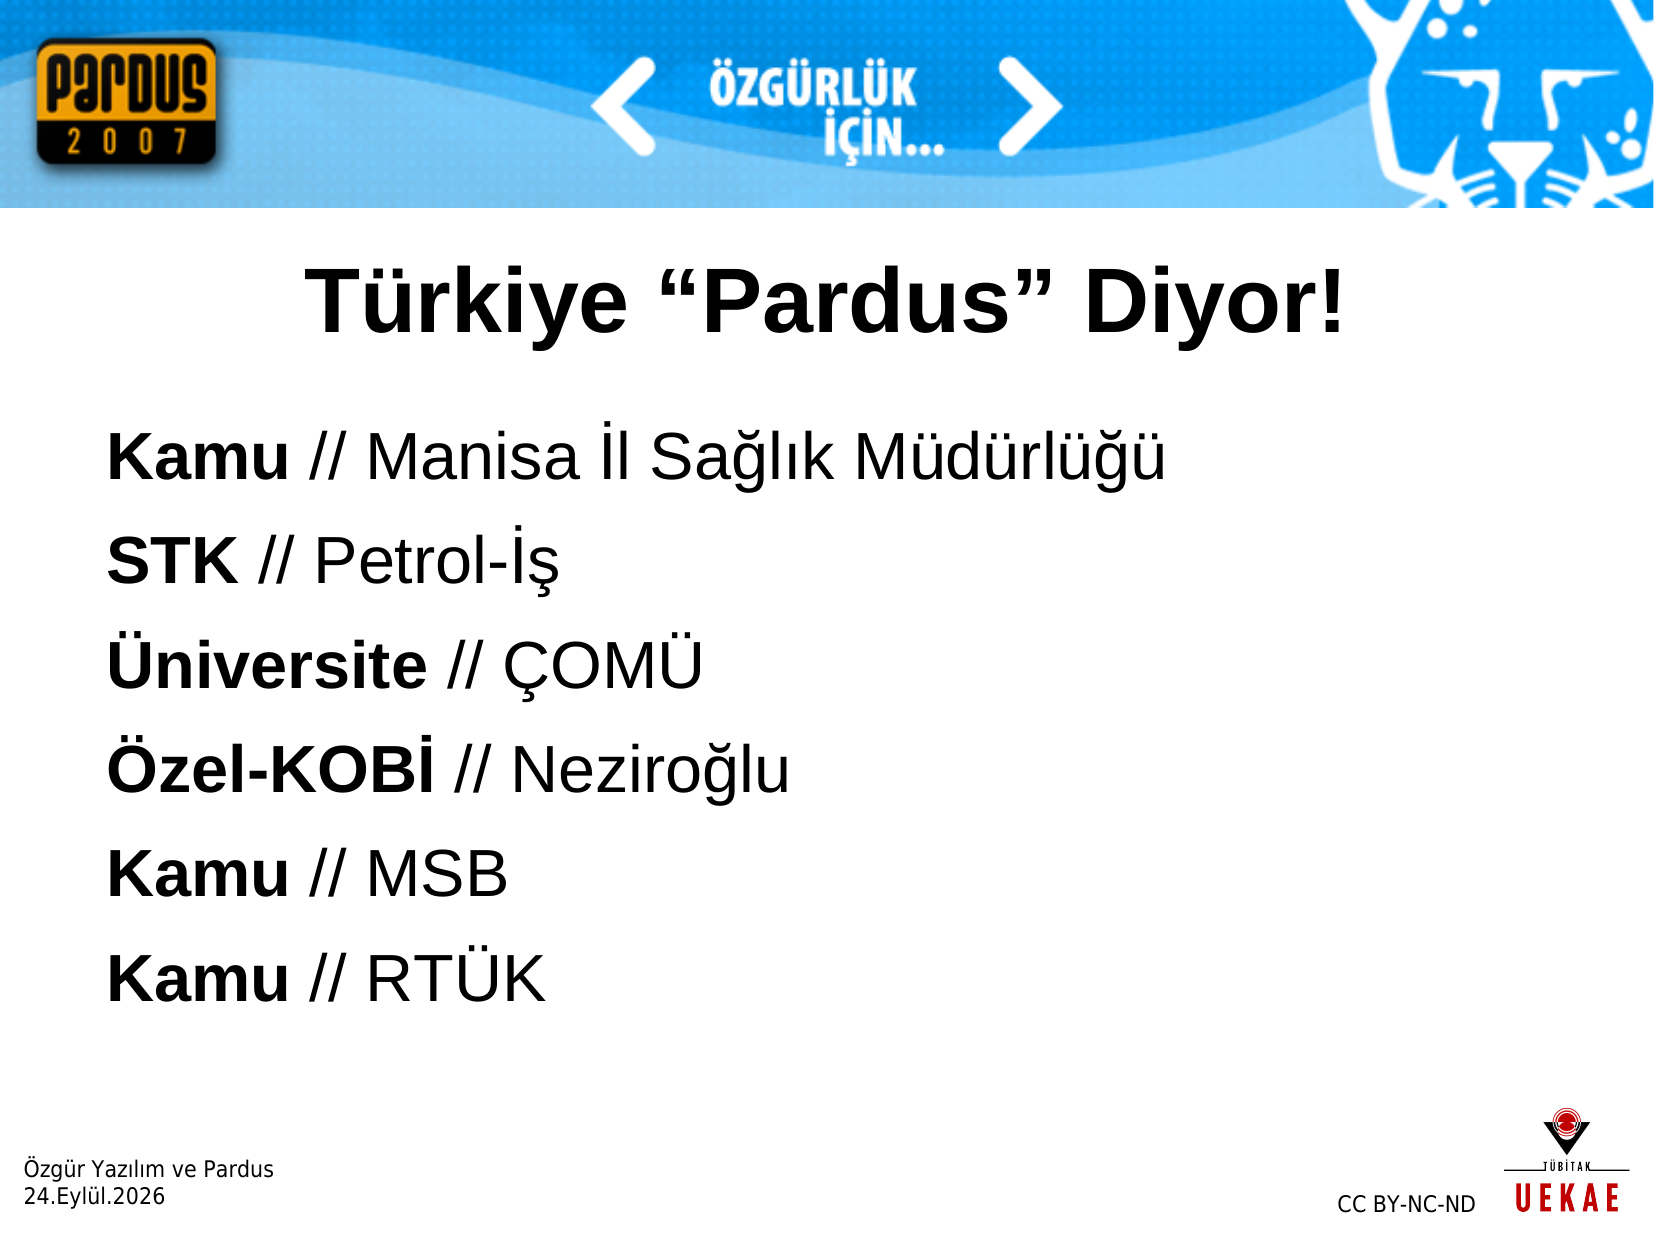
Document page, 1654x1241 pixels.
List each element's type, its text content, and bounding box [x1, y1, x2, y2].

list Kamu // Manisa İl Sağlık Müdürlüğü STK // Petrol-İş Üniversite // ÇOMÜ Özel-KOBİ // Neziroğlu Kamu // MSB Kamu // RTÜK [88, 419, 1571, 1056]
picture [0, 0, 1654, 208]
picture [1500, 1104, 1634, 1215]
title Türkiye “Pardus” Diyor! [82, 197, 1571, 405]
